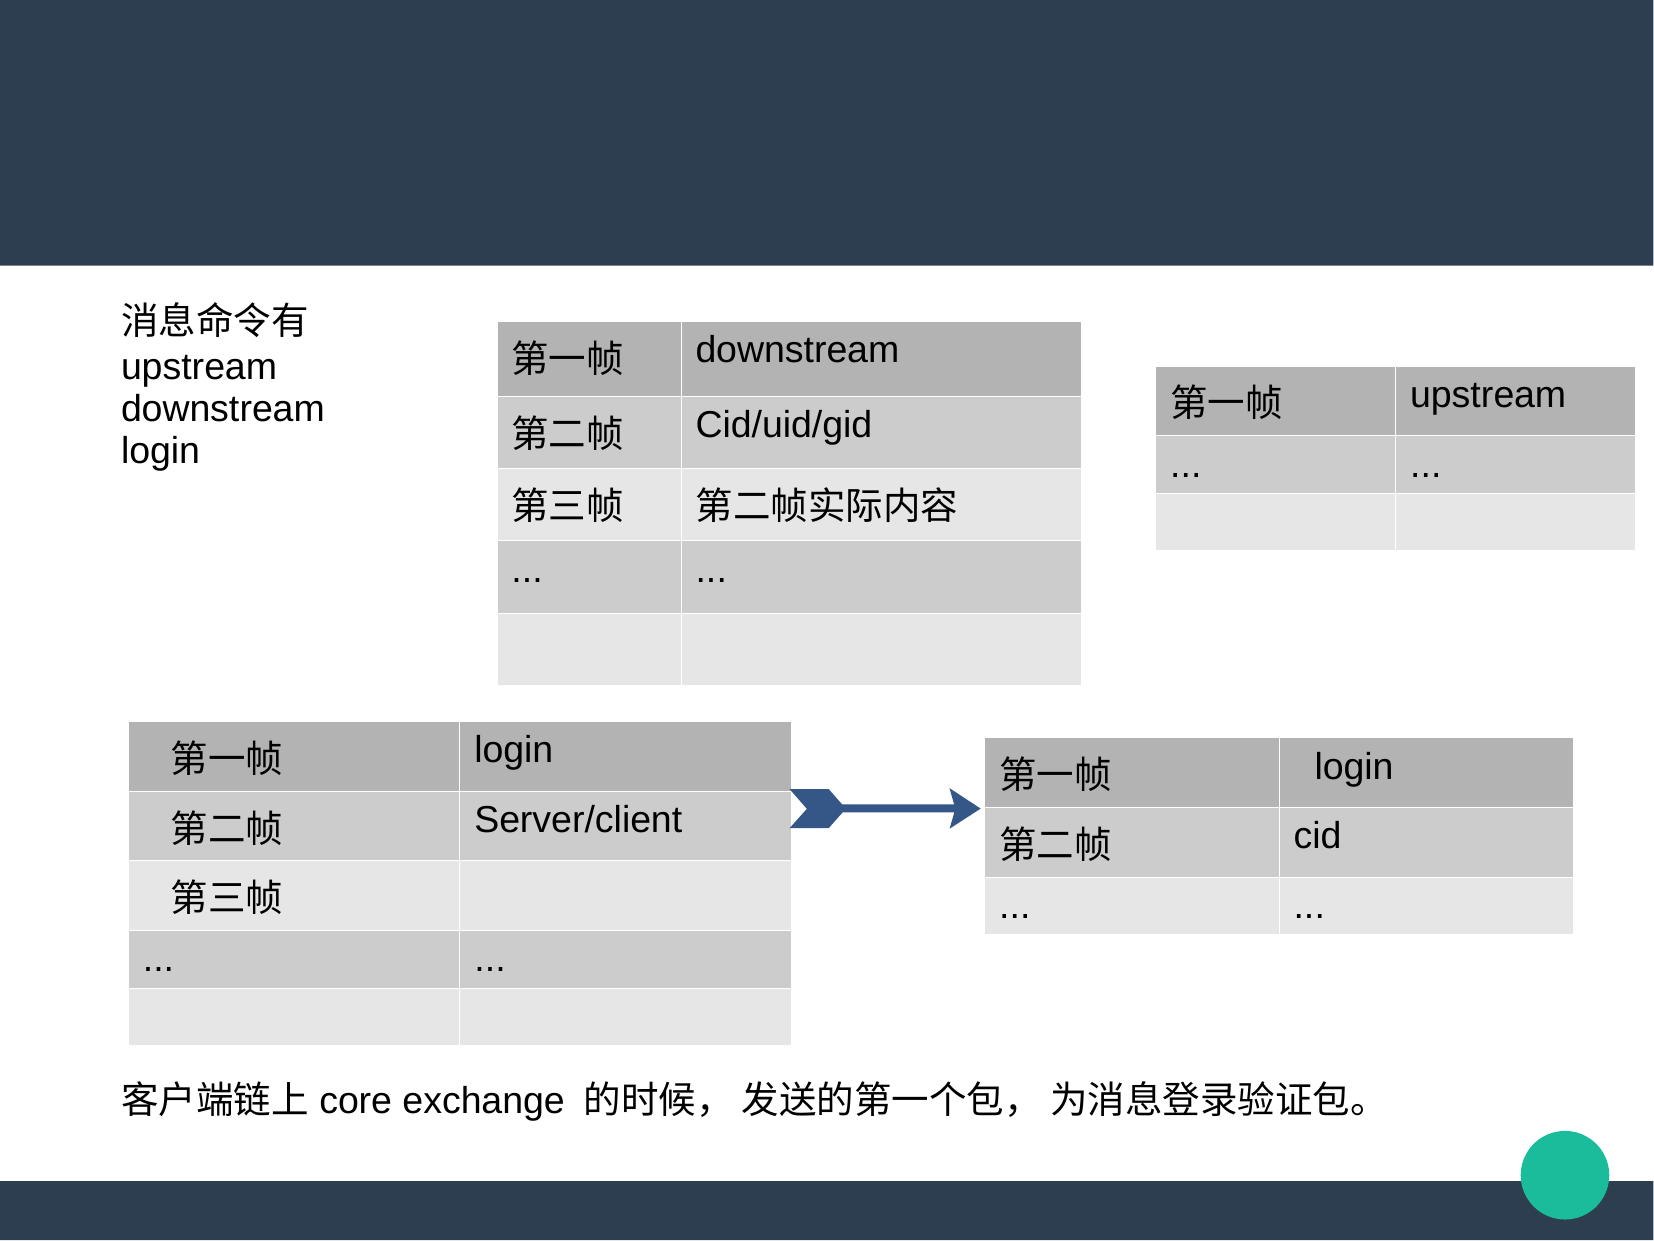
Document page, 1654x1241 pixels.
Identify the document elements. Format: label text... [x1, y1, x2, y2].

table_cell [129, 989, 459, 1045]
table_cell 第二帧 [129, 792, 459, 860]
table_cell [460, 861, 791, 930]
table_cell Server/client [460, 792, 791, 860]
picture [786, 784, 985, 833]
table_cell 第二帧 [985, 808, 1279, 877]
table_cell ... [1396, 436, 1635, 493]
table_header 第一帧 [498, 322, 681, 396]
table_header downstream [682, 322, 1081, 396]
table_cell ... [460, 931, 791, 988]
table_cell [1396, 494, 1635, 550]
table_cell ... [1156, 436, 1395, 493]
table_cell ... [682, 541, 1081, 613]
table_header upstream [1396, 367, 1635, 435]
table_cell ... [1280, 878, 1573, 934]
table_cell 第三帧 [498, 469, 681, 540]
table_header 第一帧 [1156, 367, 1395, 435]
table_cell [460, 989, 791, 1045]
table_cell ... [498, 541, 681, 613]
table_cell ... [129, 931, 459, 988]
table_cell cid [1280, 808, 1573, 877]
table_header 第一帧 [129, 722, 459, 791]
text_box 消息命令有 upstream downstream login [106, 283, 544, 533]
table_cell [498, 614, 681, 685]
table_cell 第二帧 [498, 397, 681, 468]
table_cell [1156, 494, 1395, 550]
table_header login [1280, 738, 1573, 807]
table_cell [682, 614, 1081, 685]
table_cell ... [985, 878, 1279, 934]
table_cell 第二帧实际内容 [682, 469, 1081, 540]
table_header login [460, 722, 791, 791]
table_cell Cid/uid/gid [682, 397, 1081, 468]
table_header 第一帧 [985, 738, 1279, 807]
text_box 客户端链上core exchange 的时候， 发送的第一个包， 为消息登录验证包。 [106, 1062, 1654, 1120]
table_cell 第三帧 [129, 861, 459, 930]
